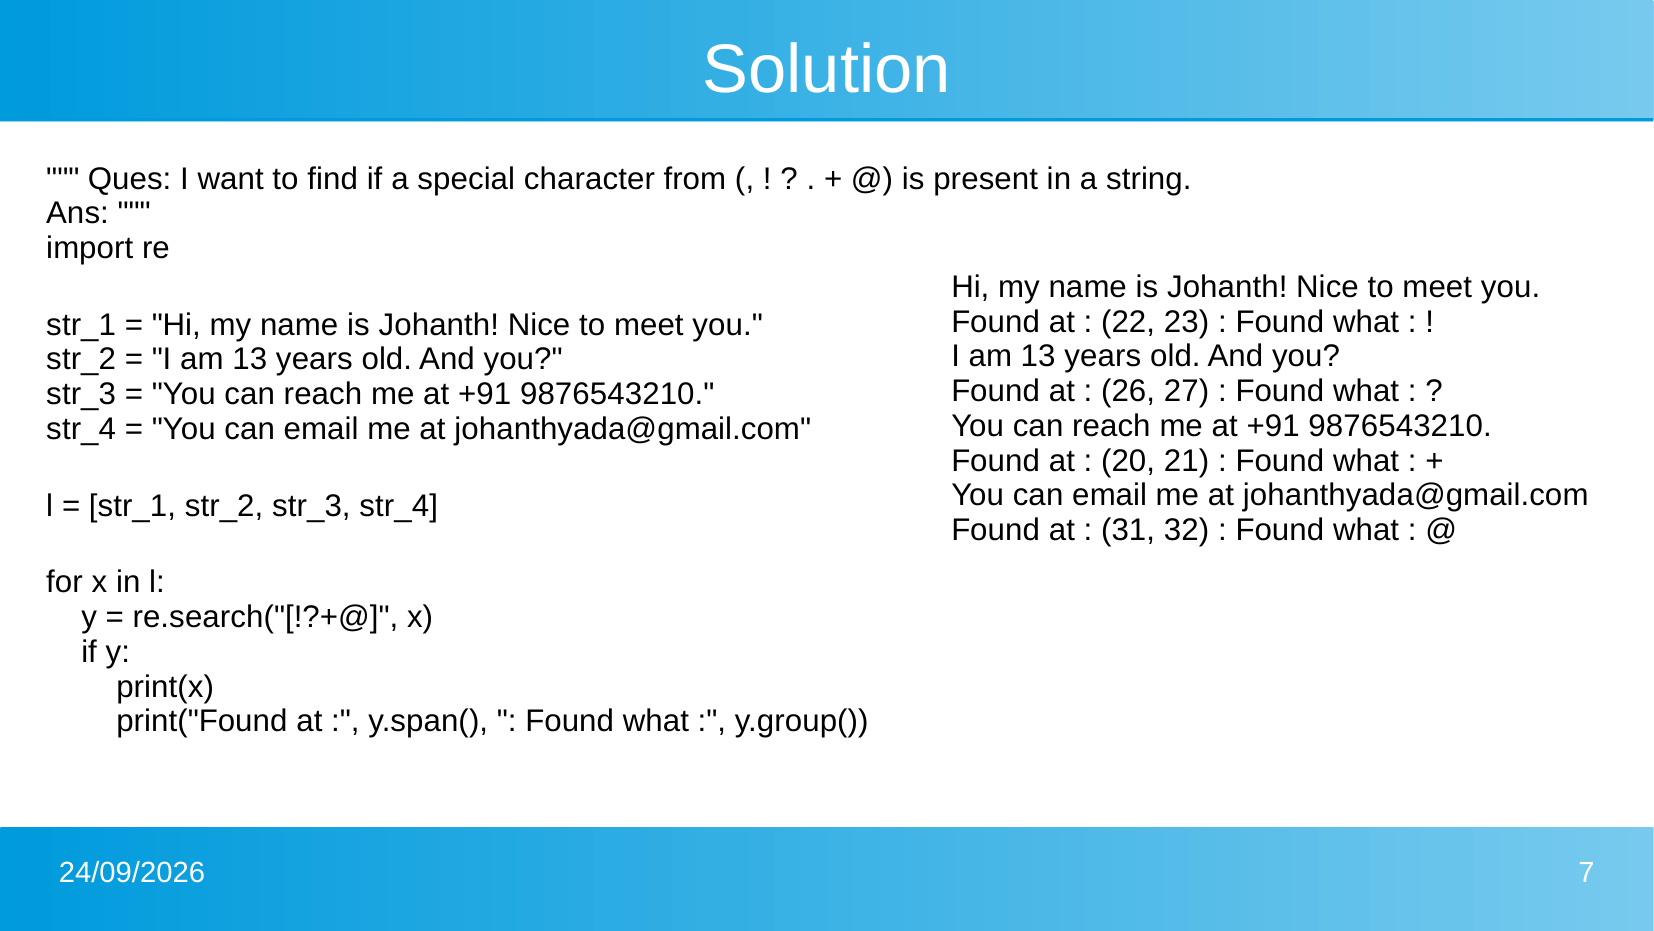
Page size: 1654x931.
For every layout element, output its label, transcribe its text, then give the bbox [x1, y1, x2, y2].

text_box Hi, my name is Johanth! Nice to meet you. Found at : (22, 23) : Found what : ! I am 13 years old. And you? Found at : (26, 27) : Found what : ? You can reach me at +91 9876543210. Found at : (20, 21) : Found what : + You can email me at johanthyada@gmail.com Found at : (31, 32) : Found what : @ [936, 261, 1648, 907]
title Solution [59, 29, 1595, 108]
text_box """ Ques: I want to find if a special character from (, ! ? . + @) is present in a string. Ans: """ import re str_1 = "Hi, my name is Johanth! Nice to meet you." str_2 = "I am 13 years old. And you?" str_3 = "You can reach me at +91 9876543210." str_4 = "You can email me at johanthyada@gmail.com" l = [str_1, str_2, str_3, str_4] for x in l: y = re.search("[!?+@]", x) if y: print(x) print("Found at :", y.span(), ": Found what :", y.group()) [31, 153, 1261, 746]
